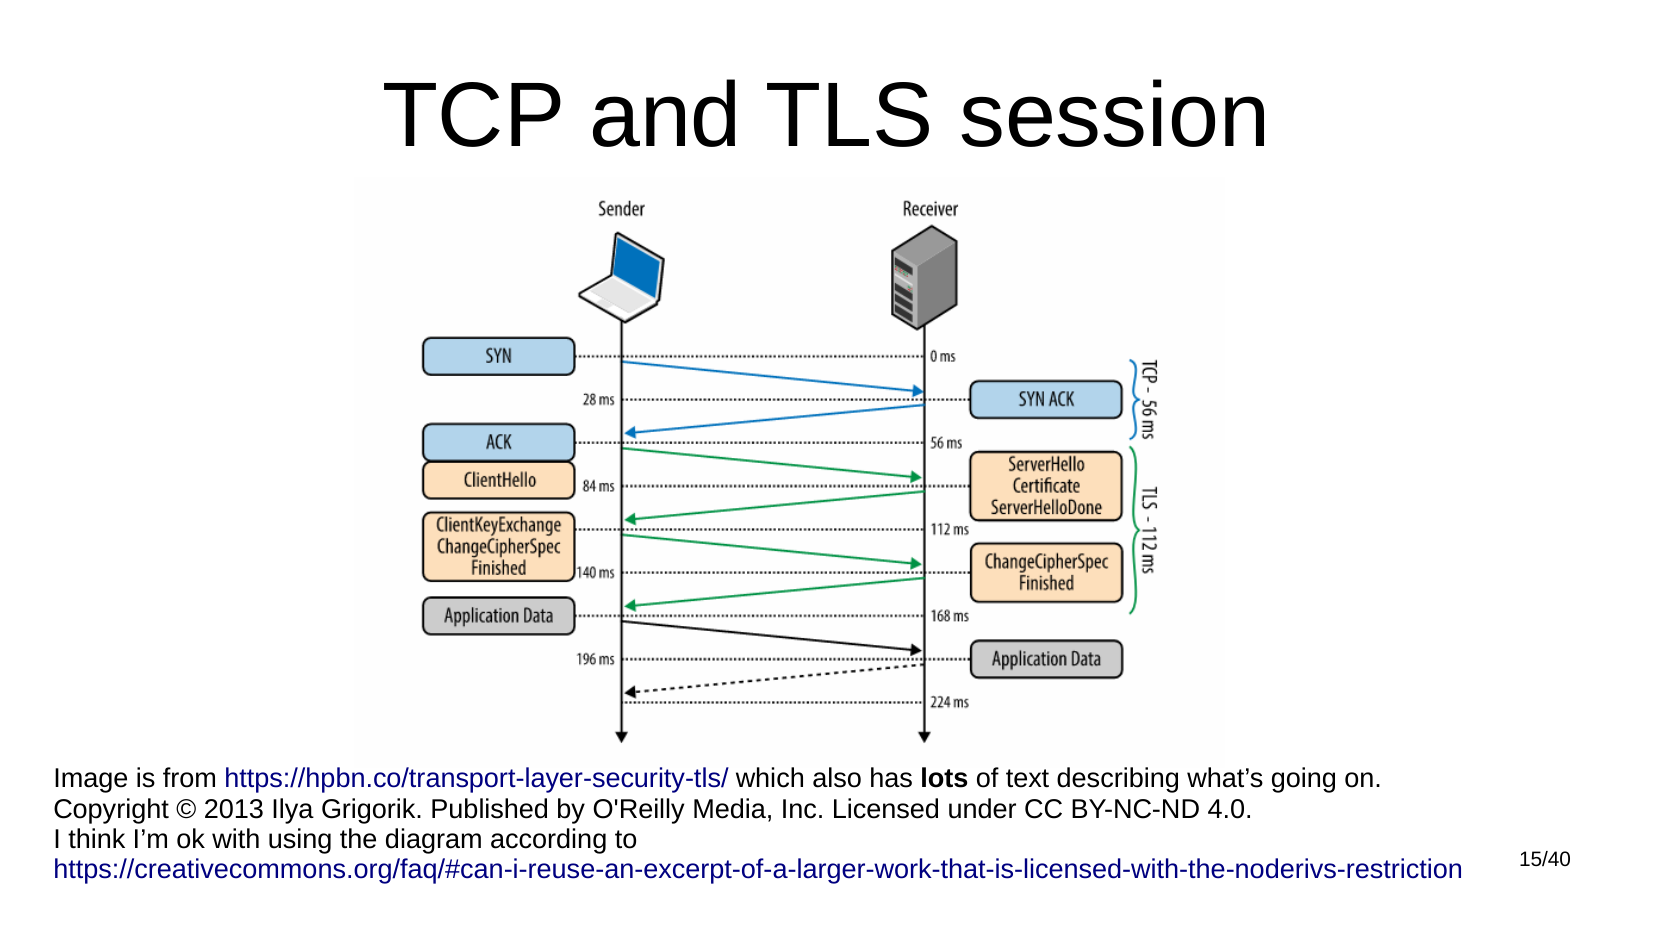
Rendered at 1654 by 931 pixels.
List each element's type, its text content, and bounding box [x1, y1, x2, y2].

text_box Image is from https://hpbn.co/transport-layer-security-tls/ which also has lots of text describing what’s going on. Copyright © 2013 Ilya Grigorik. Published by O'Reilly Media, Inc. Licensed under CC BY-NC-ND 4.0. I think I’m ok with using the diagram according to https://creativecommons.org/faq/#can-i-reuse-an-excerpt-of-a-larger-work-that-is-licensed-with-the-noderivs-restriction [38, 755, 1501, 931]
title TCP and TLS session [82, 37, 1571, 193]
picture [354, 177, 1225, 755]
